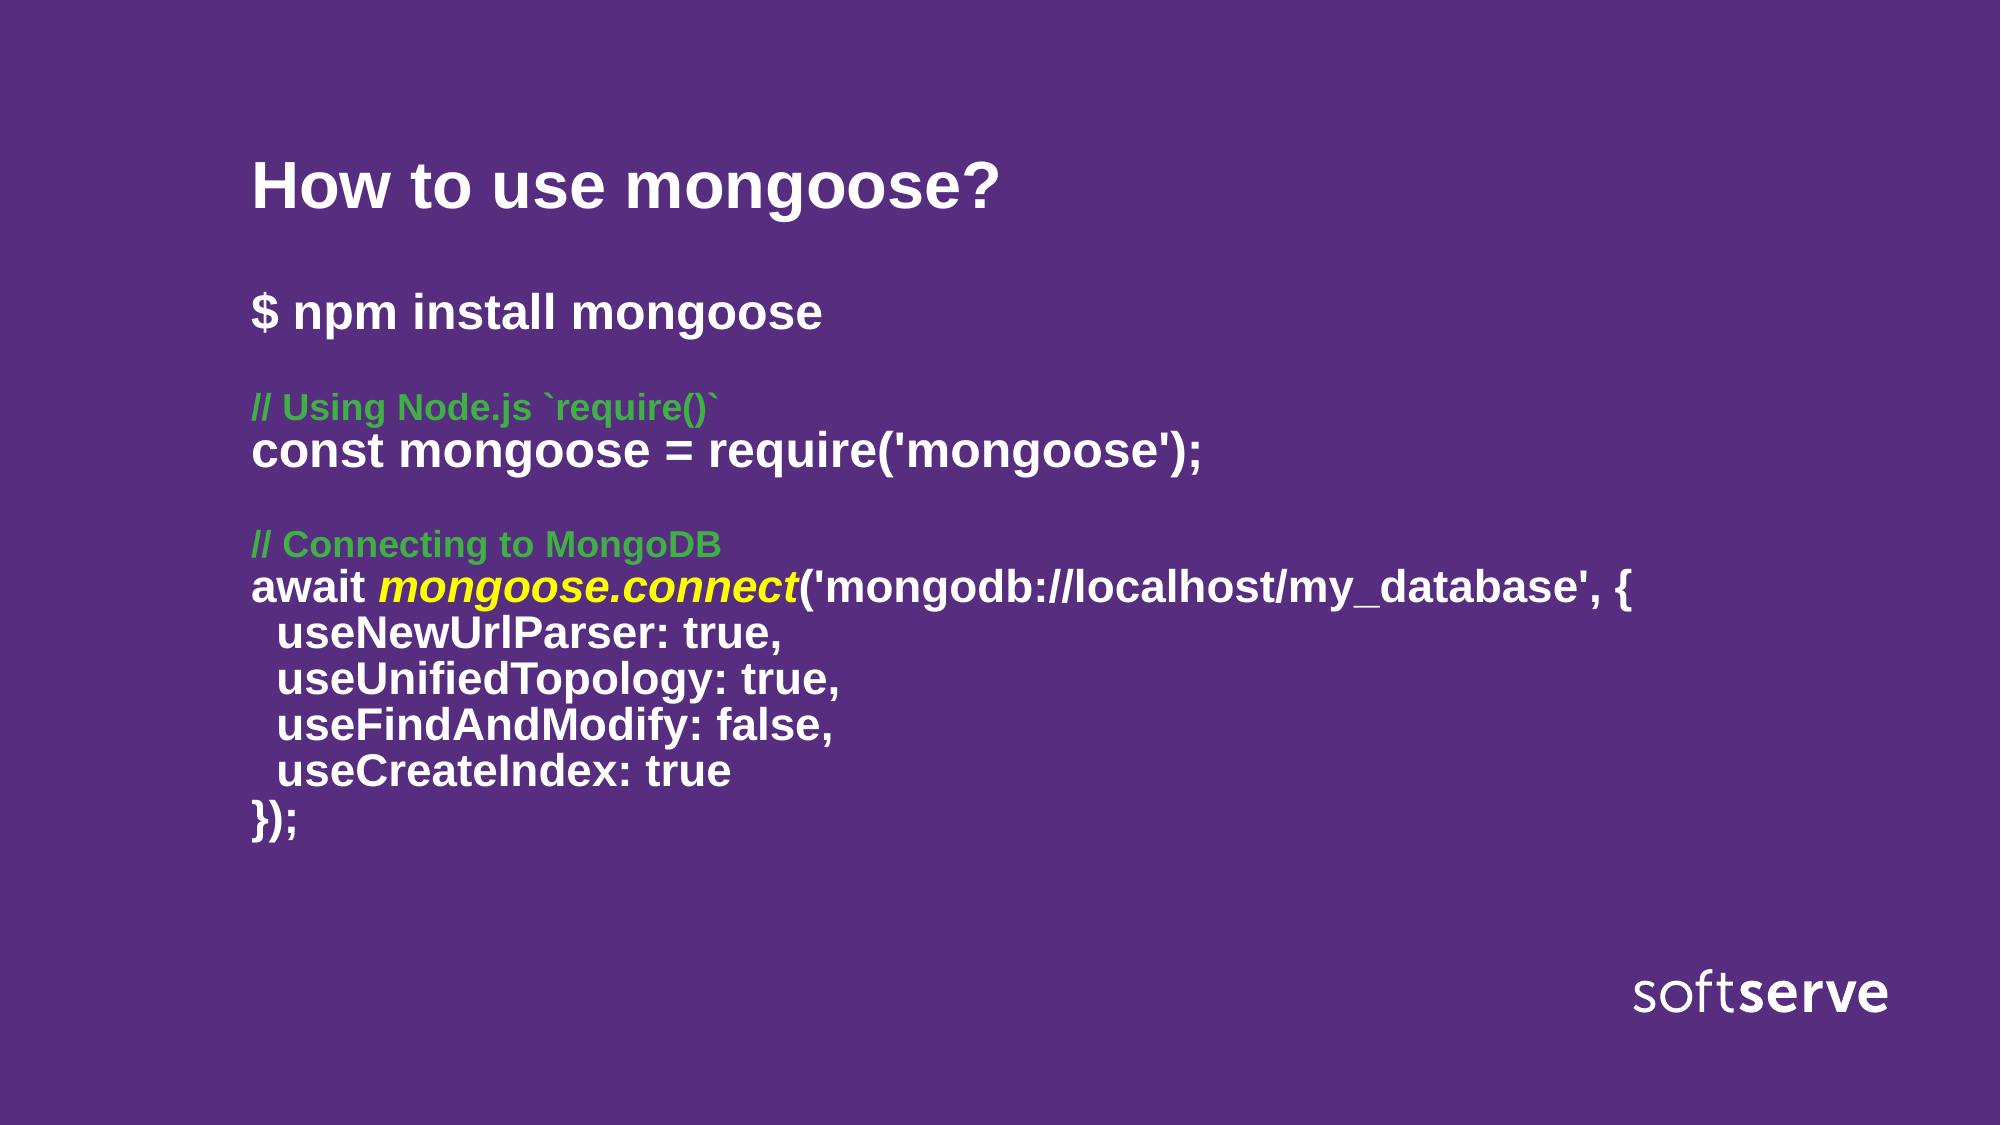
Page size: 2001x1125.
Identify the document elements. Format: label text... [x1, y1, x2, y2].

text_box How to use mongoose? $ npm install mongoose // Using Node.js `require()` const mongoose = require('mongoose'); // Connecting to MongoDB await mongoose.connect('mongodb://localhost/my_database', { useNewUrlParser: true, useUnifiedTopology: true, useFindAndModify: false, useCreateIndex: true }); [236, 147, 1743, 984]
